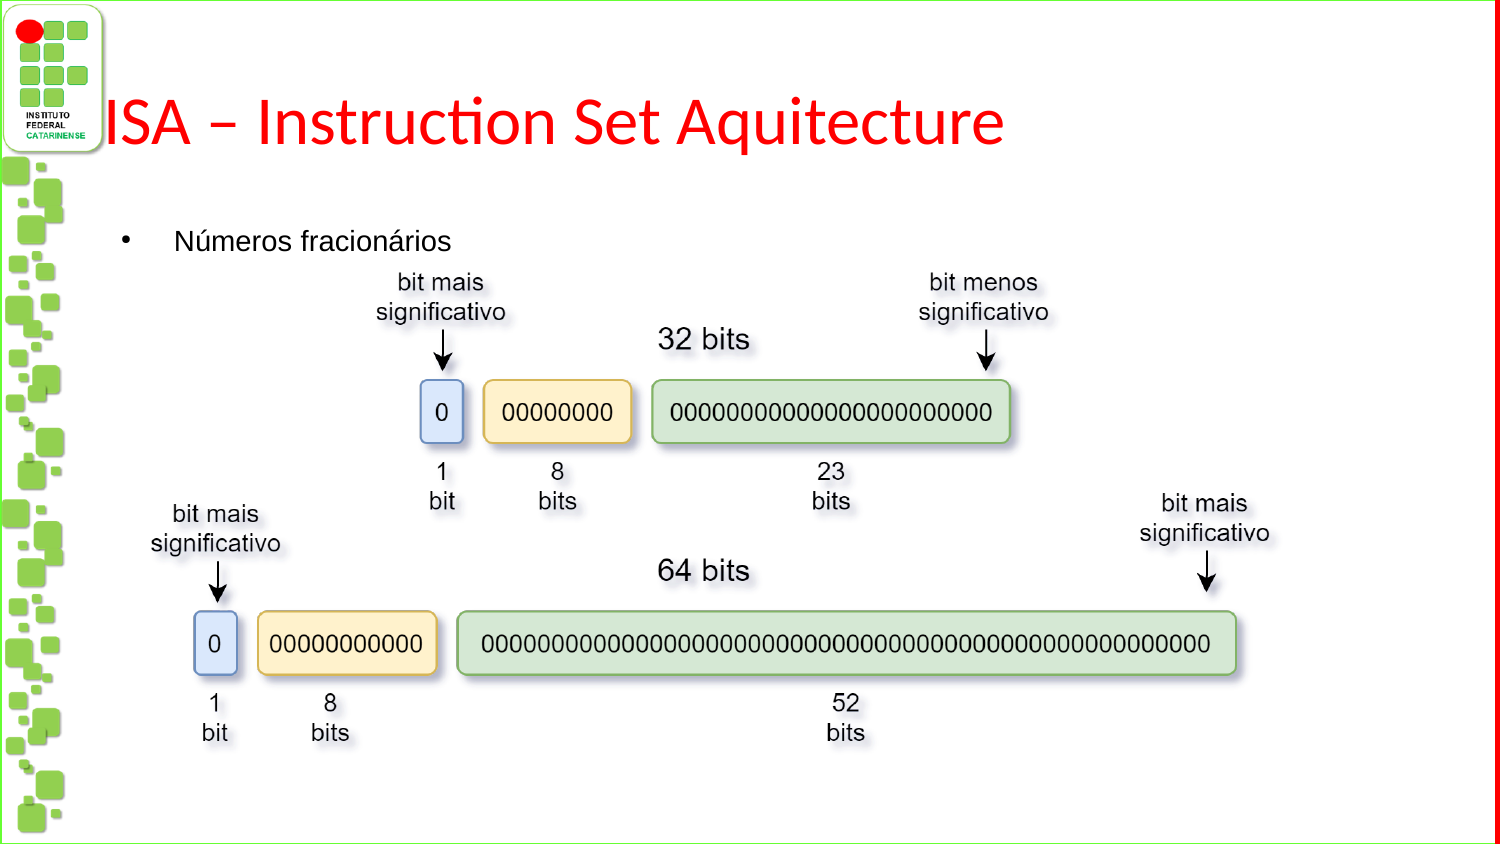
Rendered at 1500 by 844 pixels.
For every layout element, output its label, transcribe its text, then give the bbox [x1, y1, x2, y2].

list Números fracionários [103, 224, 1397, 760]
title ISA – Instruction Set Aquitecture [103, 44, 1397, 208]
picture [0, 0, 1500, 844]
